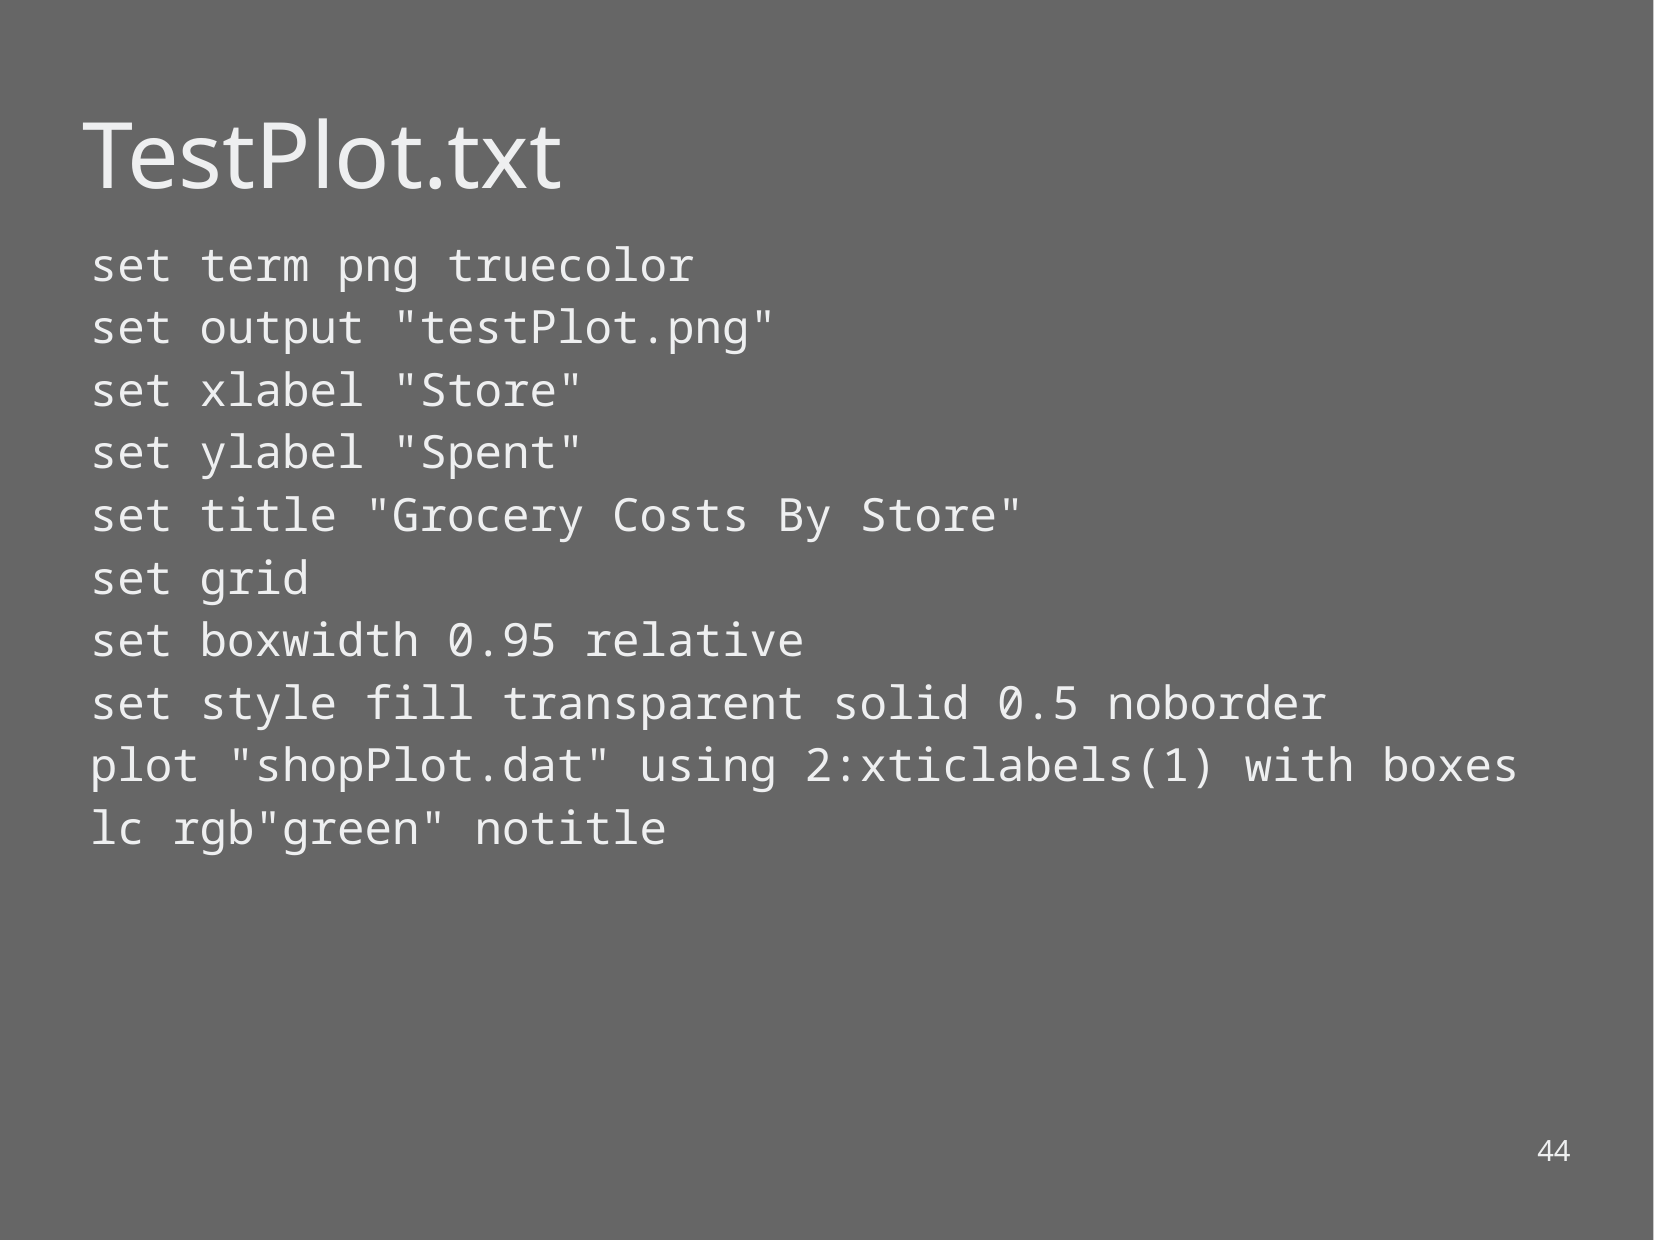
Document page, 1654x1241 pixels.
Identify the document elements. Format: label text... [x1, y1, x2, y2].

title TestPlot.txt [82, 49, 1571, 225]
text_box set term png truecolor set output "testPlot.png" set xlabel "Store" set ylabel "Spent" set title "Grocery Costs By Store" set grid set boxwidth 0.95 relative set style fill transparent solid 0.5 noborder plot "shopPlot.dat" using 2:xticlabels(1) with boxes lc rgb"green" notitle [75, 225, 1613, 698]
